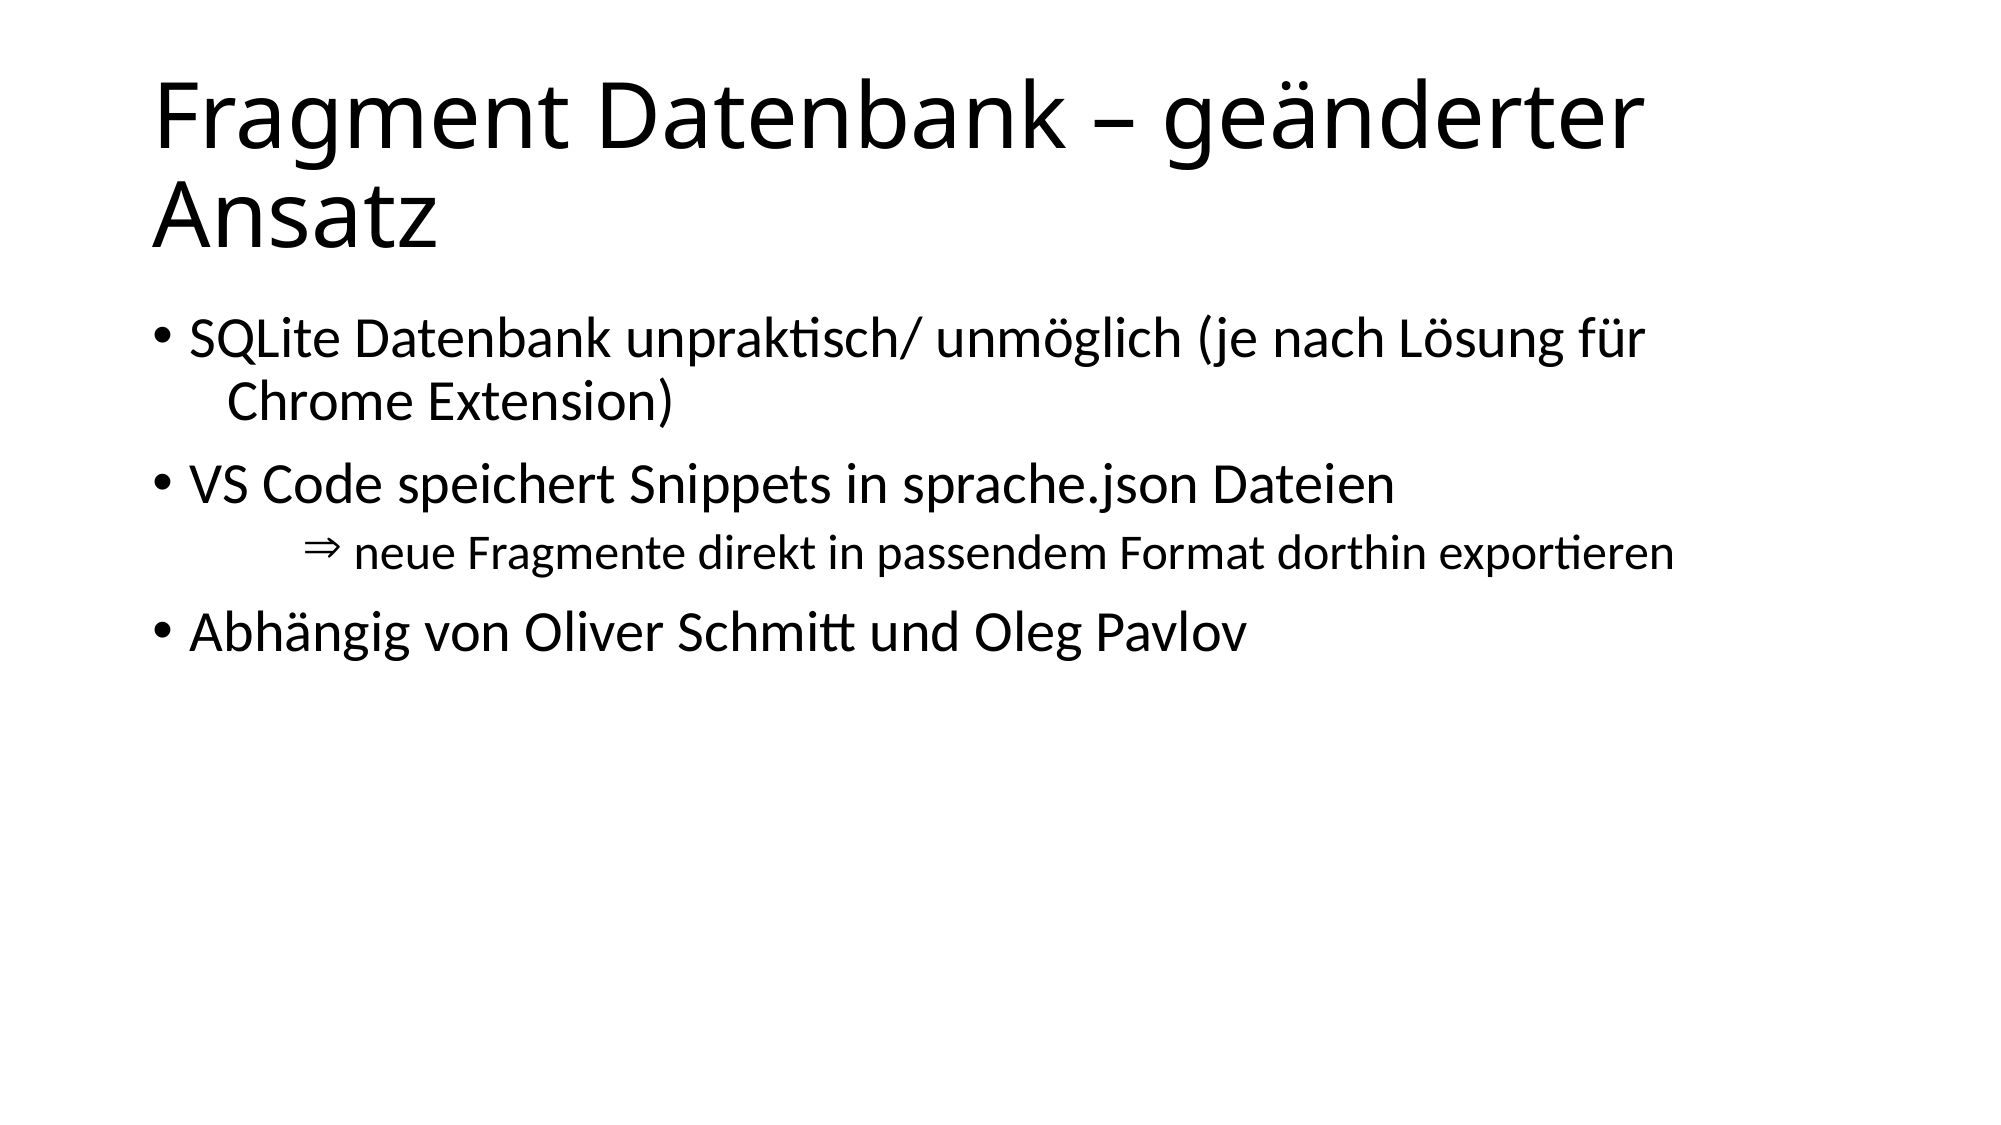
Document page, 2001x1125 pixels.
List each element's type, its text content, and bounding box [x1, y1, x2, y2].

list SQLite Datenbank unpraktisch/ unmöglich (je nach Lösung für Chrome Extension) VS Code speichert Snippets in sprache.json Dateien neue Fragmente direkt in passendem Format dorthin exportieren Abhängig von Oliver Schmitt und Oleg Pavlov [137, 299, 1863, 1014]
title Fragment Datenbank – geänderter Ansatz [137, 59, 1863, 278]
